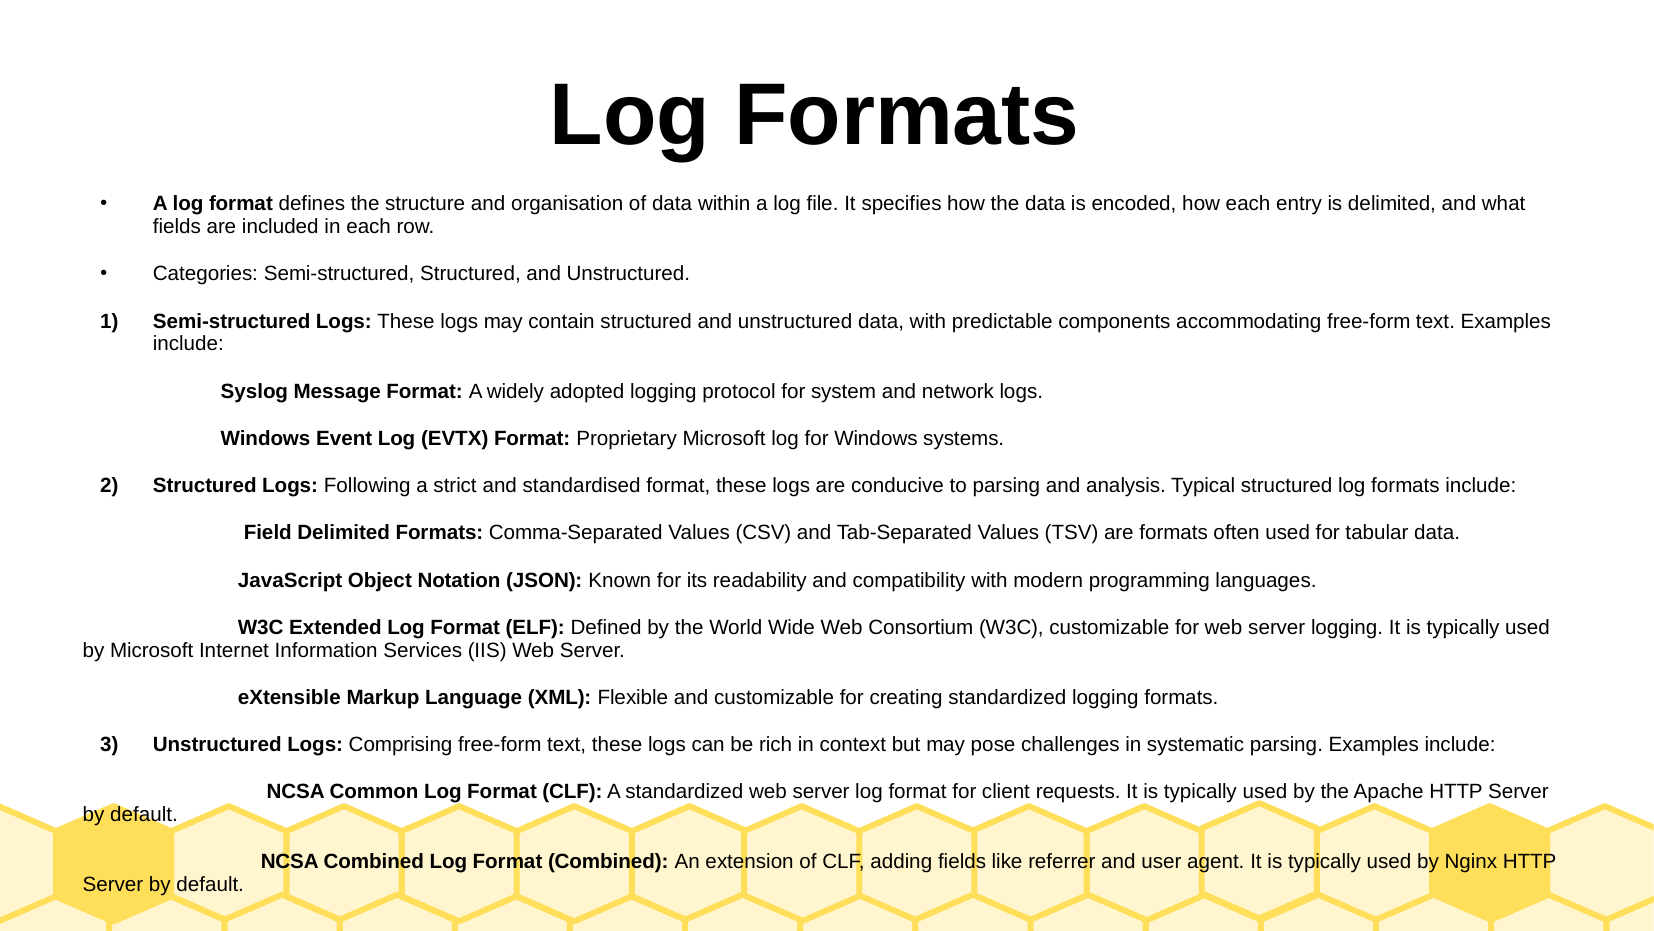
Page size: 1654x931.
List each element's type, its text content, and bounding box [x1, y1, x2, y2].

list A log format defines the structure and organisation of data within a log file. It specifies how the data is encoded, how each entry is delimited, and what fields are included in each row. Categories: Semi-structured, Structured, and Unstructured. Semi-structured Logs: These logs may contain structured and unstructured data, with predictable components accommodating free-form text. Examples include: Syslog Message Format: A widely adopted logging protocol for system and network logs. Windows Event Log (EVTX) Format: Proprietary Microsoft log for Windows systems. Structured Logs: Following a strict and standardised format, these logs are conducive to parsing and analysis. Typical structured log formats include: Field Delimited Formats: Comma-Separated Values (CSV) and Tab-Separated Values (TSV) are formats often used for tabular data. JavaScript Object Notation (JSON): Known for its readability and compatibility with modern programming languages. W3C Extended Log Format (ELF): Defined by the World Wide Web Consortium (W3C), customizable for web server logging. It is typically used by Microsoft Internet Information Services (IIS) Web Server. eXtensible Markup Language (XML): Flexible and customizable for creating standardized logging formats. Unstructured Logs: Comprising free-form text, these logs can be rich in context but may pose challenges in systematic parsing. Examples include: NCSA Common Log Format (CLF): A standardized web server log format for client requests. It is typically used by the Apache HTTP Server by default. NCSA Combined Log Format (Combined): An extension of CLF, adding fields like referrer and user agent. It is typically used by Nginx HTTP Server by default. [82, 192, 1571, 901]
title Log Formats [82, 37, 1571, 192]
